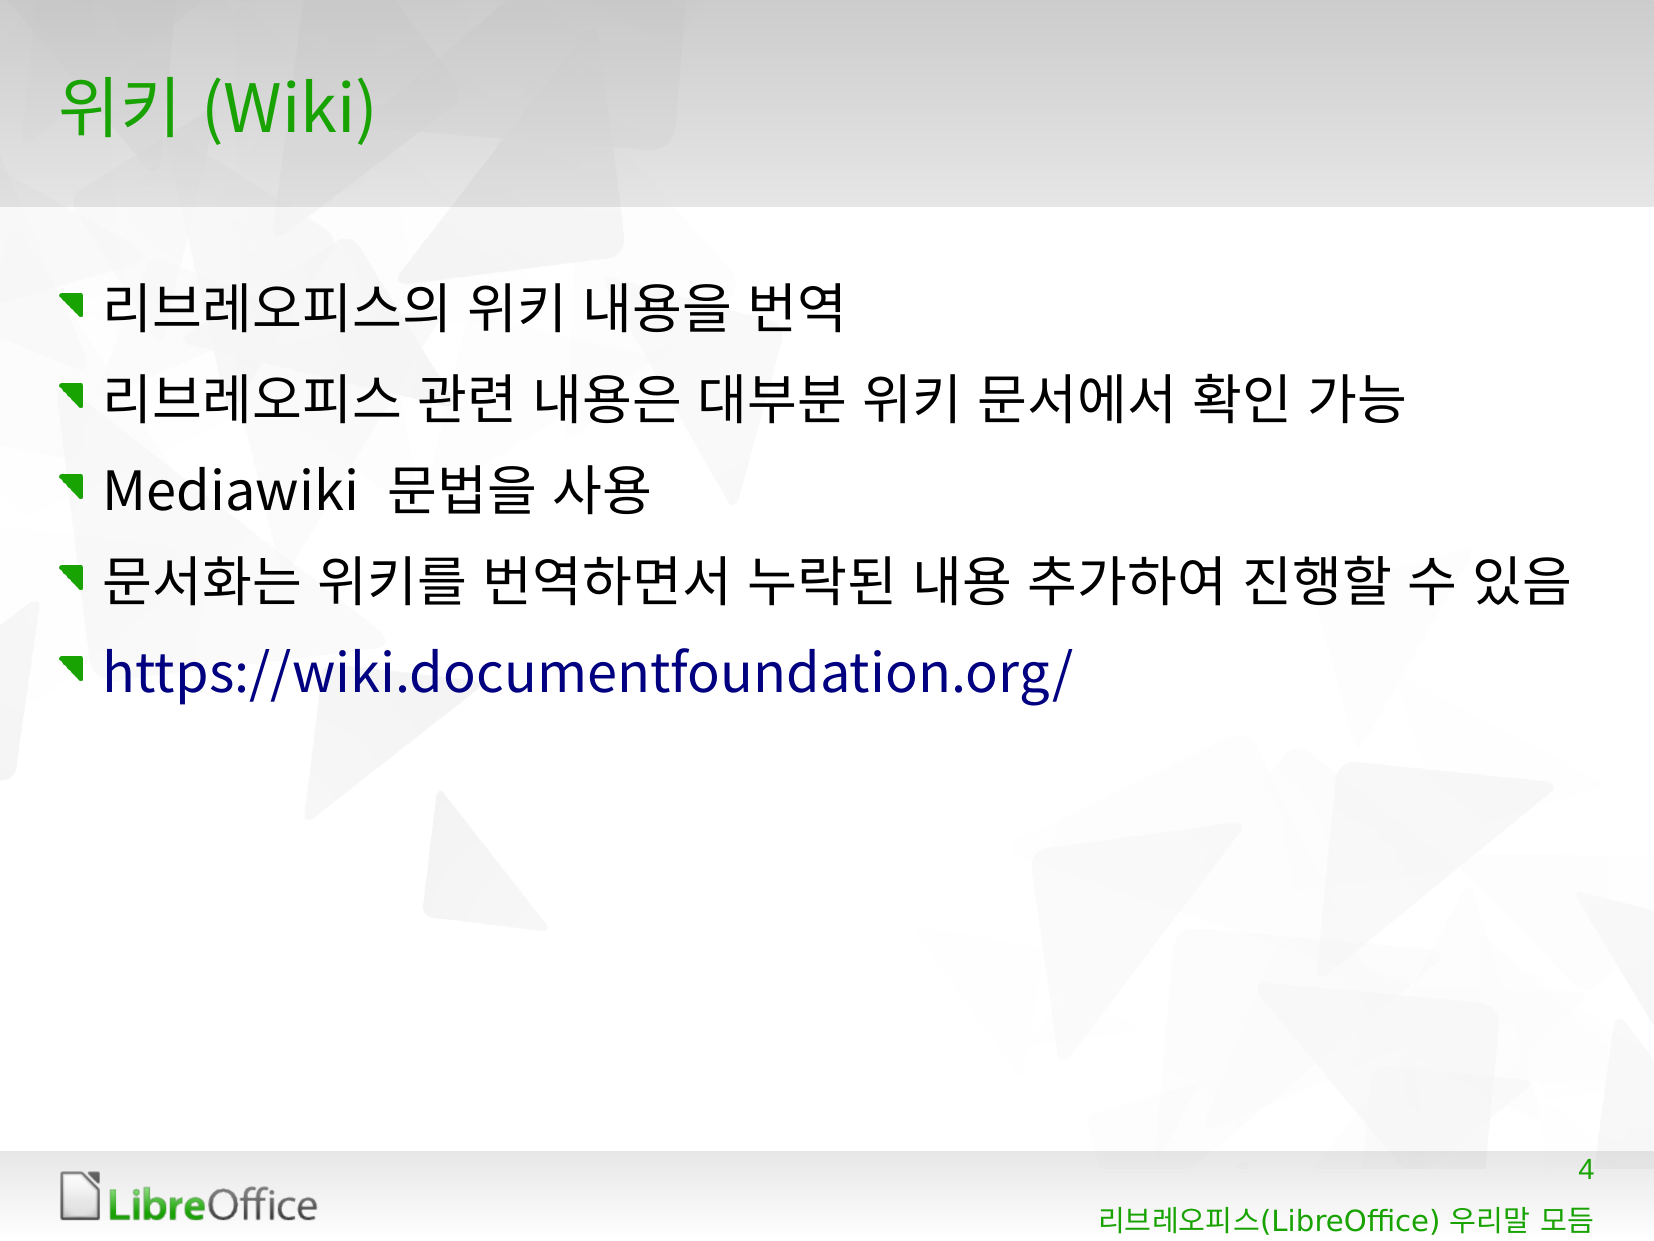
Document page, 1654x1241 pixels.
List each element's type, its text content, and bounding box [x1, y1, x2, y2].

list 리브레오피스의 위키 내용을 번역 리브레오피스 관련 내용은 대부분 위키 문서에서 확인 가능 Mediawiki 문법을 사용 문서화는 위키를 번역하면서 누락된 내용 추가하여 진행할 수 있음 https://wiki.documentfoundation.org/ [59, 265, 1595, 1149]
picture [41, 1152, 337, 1240]
picture [915, 548, 1654, 1169]
picture [0, 0, 783, 931]
title 위키(Wiki) [59, 29, 1595, 178]
